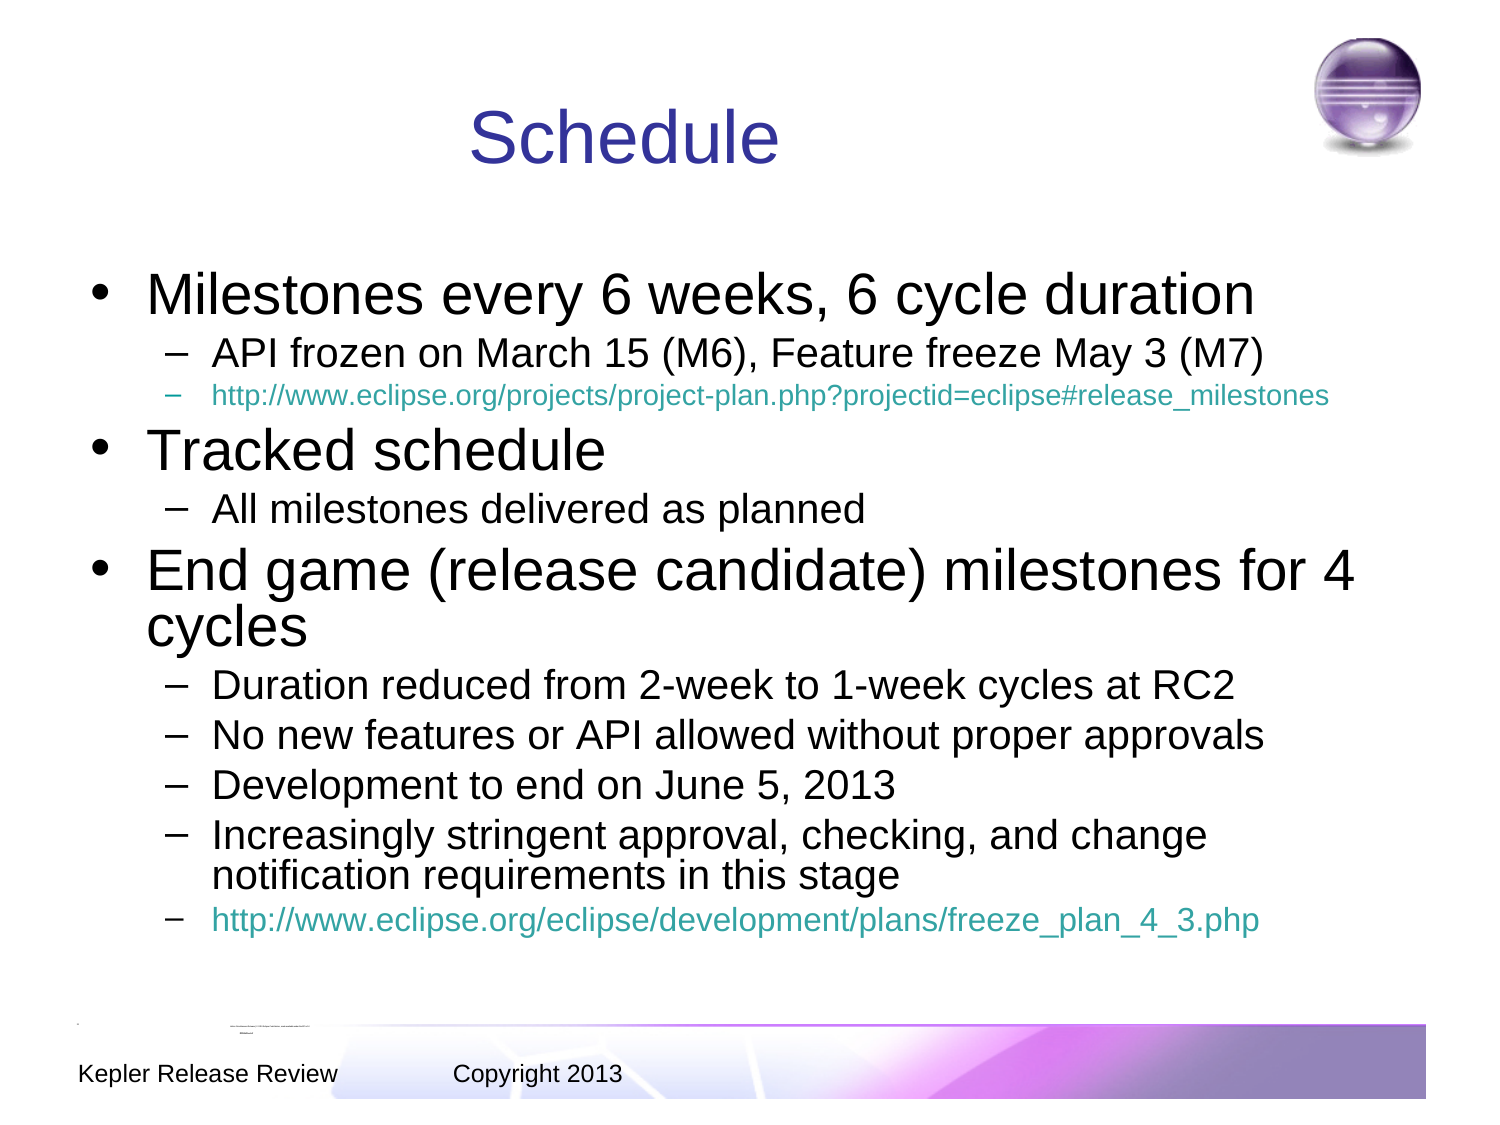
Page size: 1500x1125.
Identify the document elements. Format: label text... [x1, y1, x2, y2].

title Schedule [74, 45, 1176, 233]
picture [1307, 37, 1426, 157]
list Milestones every 6 weeks, 6 cycle duration API frozen on March 15 (M6), Feature freeze May 3 (M7) http://www.eclipse.org/projects/project-plan.php?projectid=eclipse#release_milestones Tracked schedule All milestones delivered as planned End game (release candidate) milestones for 4 cycles Duration reduced from 2-week to 1-week cycles at RC2 No new features or API allowed without proper approvals Development to end on June 5, 2013 Increasingly stringent approval, checking, and change notification requirements in this stage http://www.eclipse.org/eclipse/development/plans/freeze_plan_4_3.php [75, 262, 1426, 1006]
picture [225, 1024, 1426, 1099]
